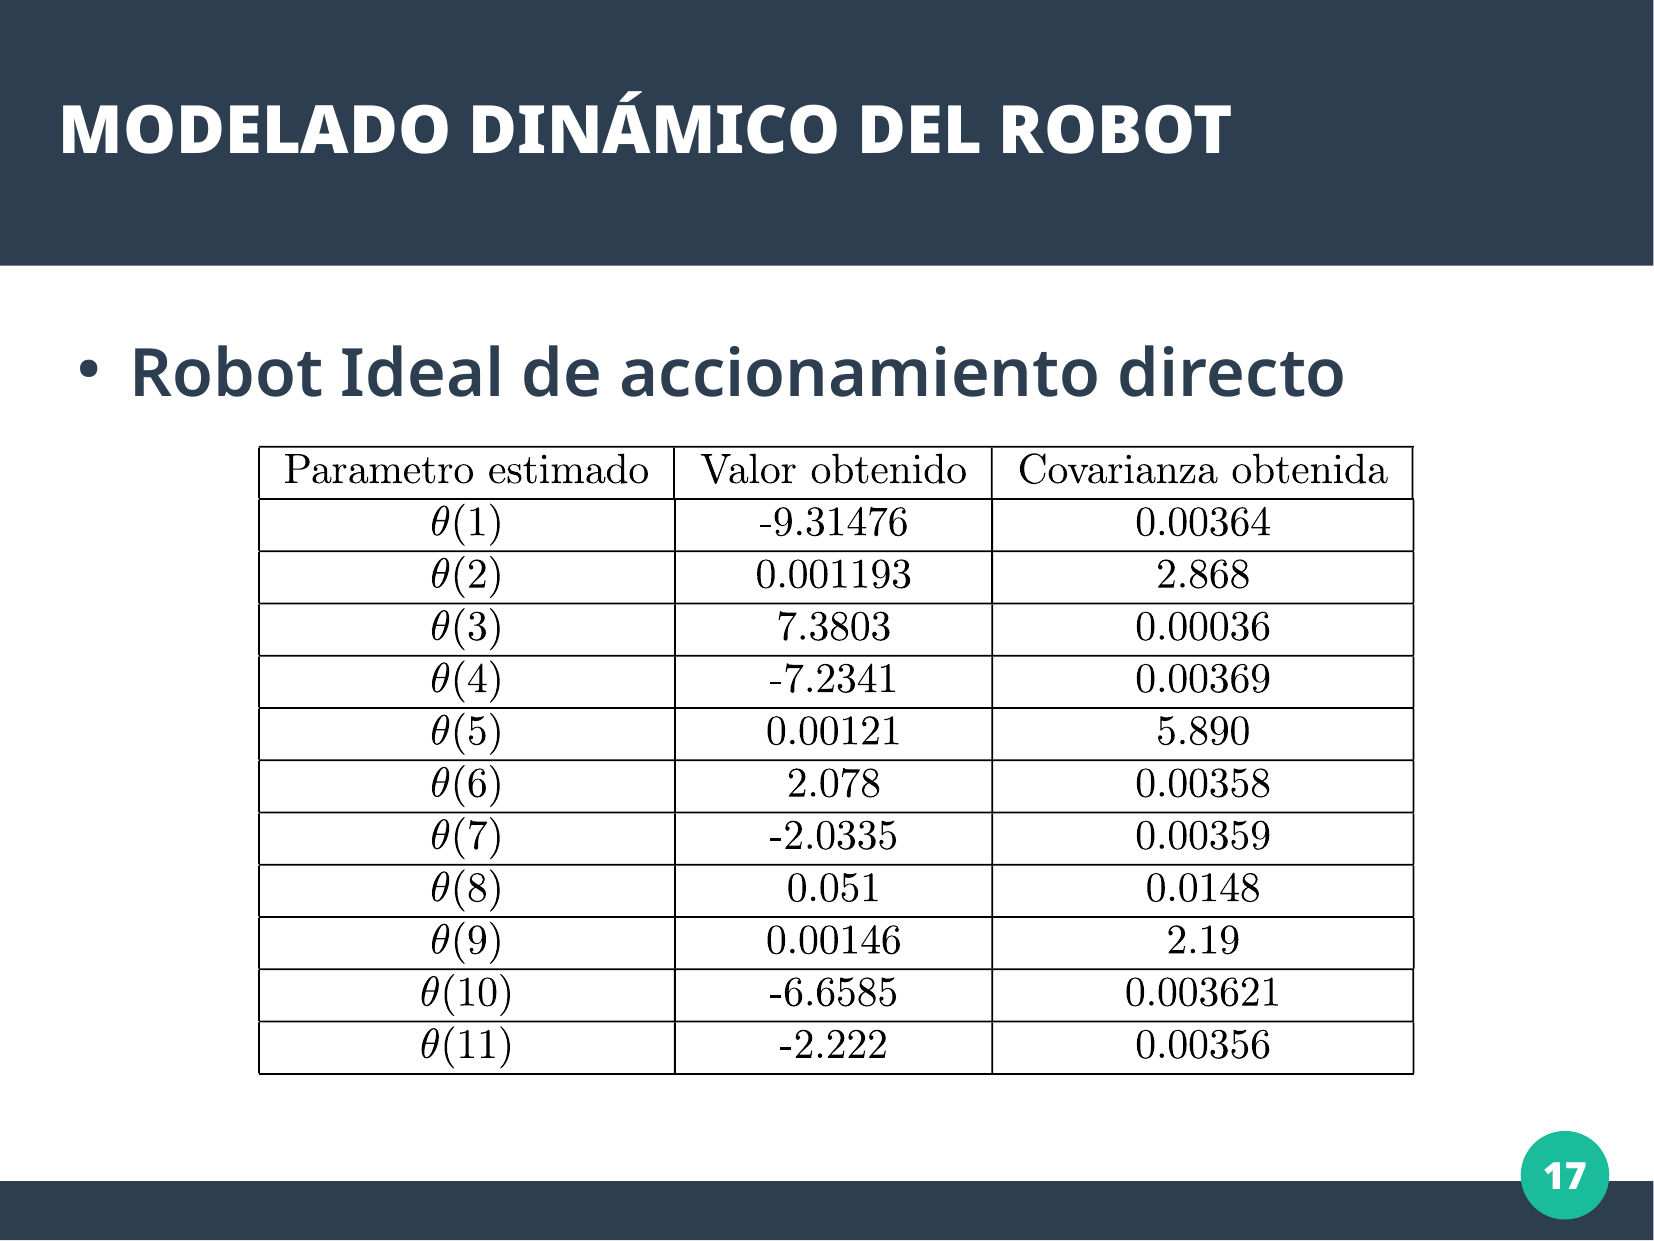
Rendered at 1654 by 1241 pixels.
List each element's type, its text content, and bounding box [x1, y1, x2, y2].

text_box [258, 445, 1415, 1075]
list Robot Ideal de accionamiento directo [59, 324, 1595, 1152]
title MODELADO DINÁMICO DEL ROBOT [59, 49, 1595, 207]
